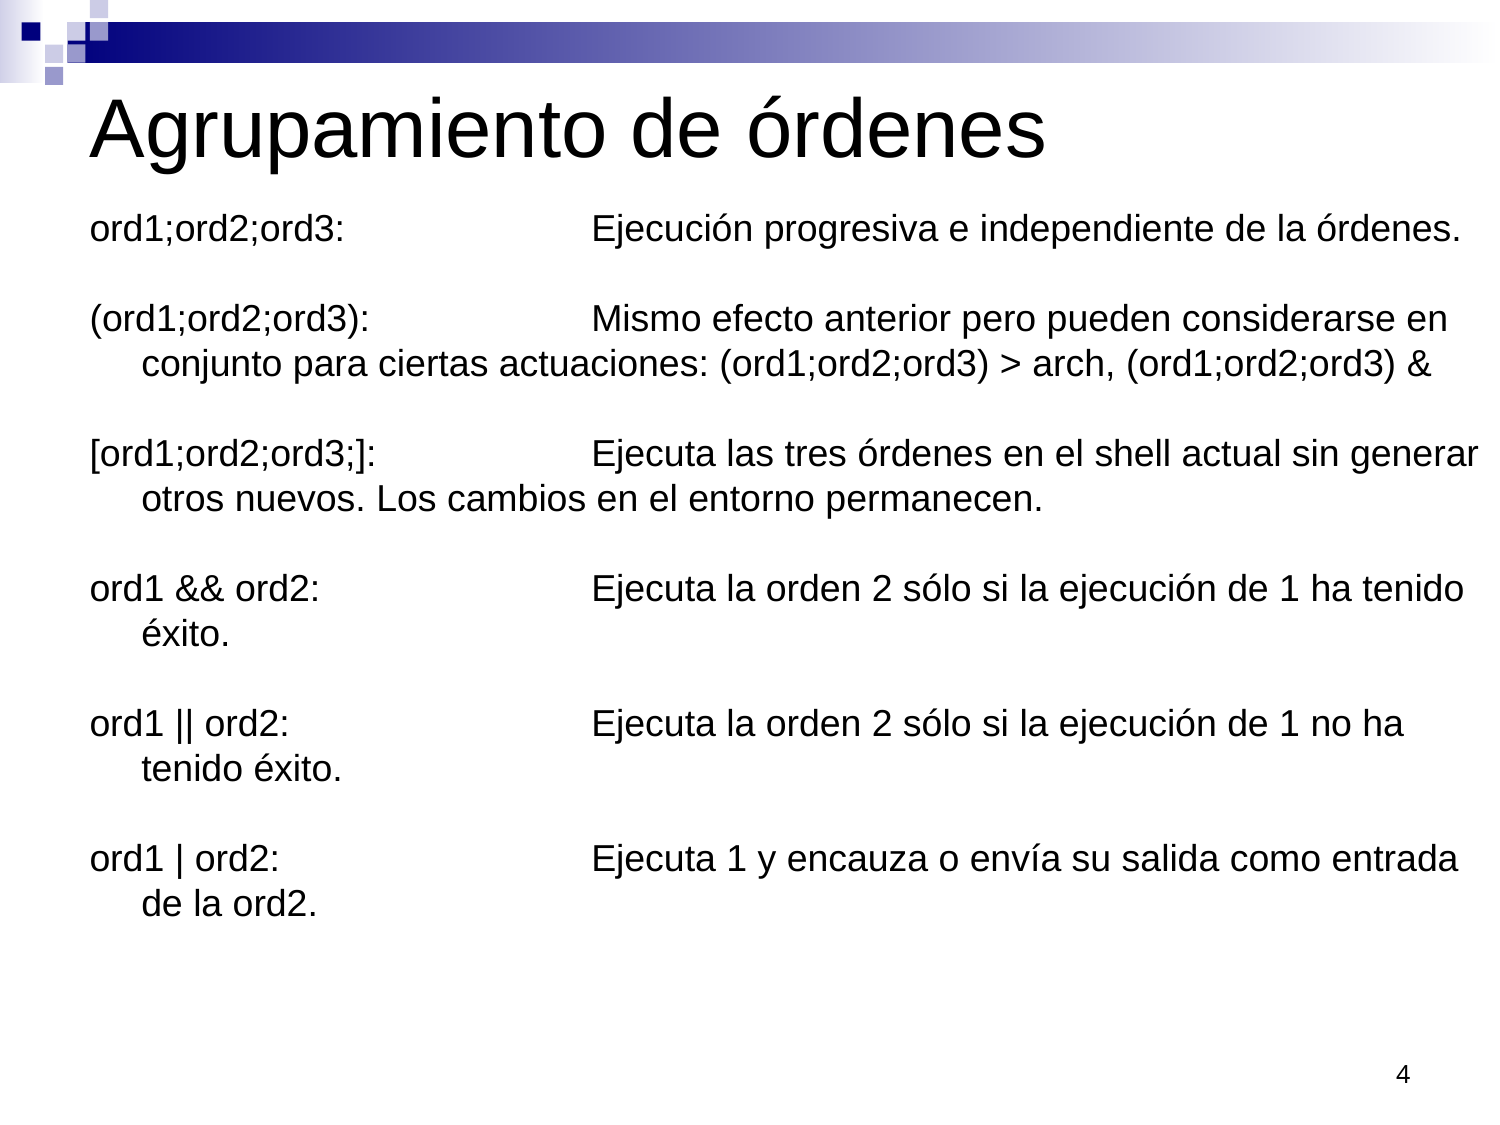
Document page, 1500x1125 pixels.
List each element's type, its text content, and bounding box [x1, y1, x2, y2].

text_box Agrupamiento de órdenes [75, 66, 1500, 182]
text_box <número> [1074, 1025, 1426, 1101]
text_box ord1;ord2;ord3: Ejecución progresiva e independiente de la órdenes. (ord1;ord2;ord3): Mismo efecto anterior pero pueden considerarse en conjunto para ciertas actuaciones: (ord1;ord2;ord3) > arch, (ord1;ord2;ord3) & [ord1;ord2;ord3;]: Ejecuta las tres órdenes en el shell actual sin generar otros nuevos. Los cambios en el entorno permanecen. ord1 && ord2: Ejecuta la orden 2 sólo si la ejecución de 1 ha tenido éxito. ord1 || ord2: Ejecuta la orden 2 sólo si la ejecución de 1 no ha tenido éxito. ord1 | ord2: Ejecuta 1 y encauza o envía su salida como entrada de la ord2. [70, 196, 1500, 963]
